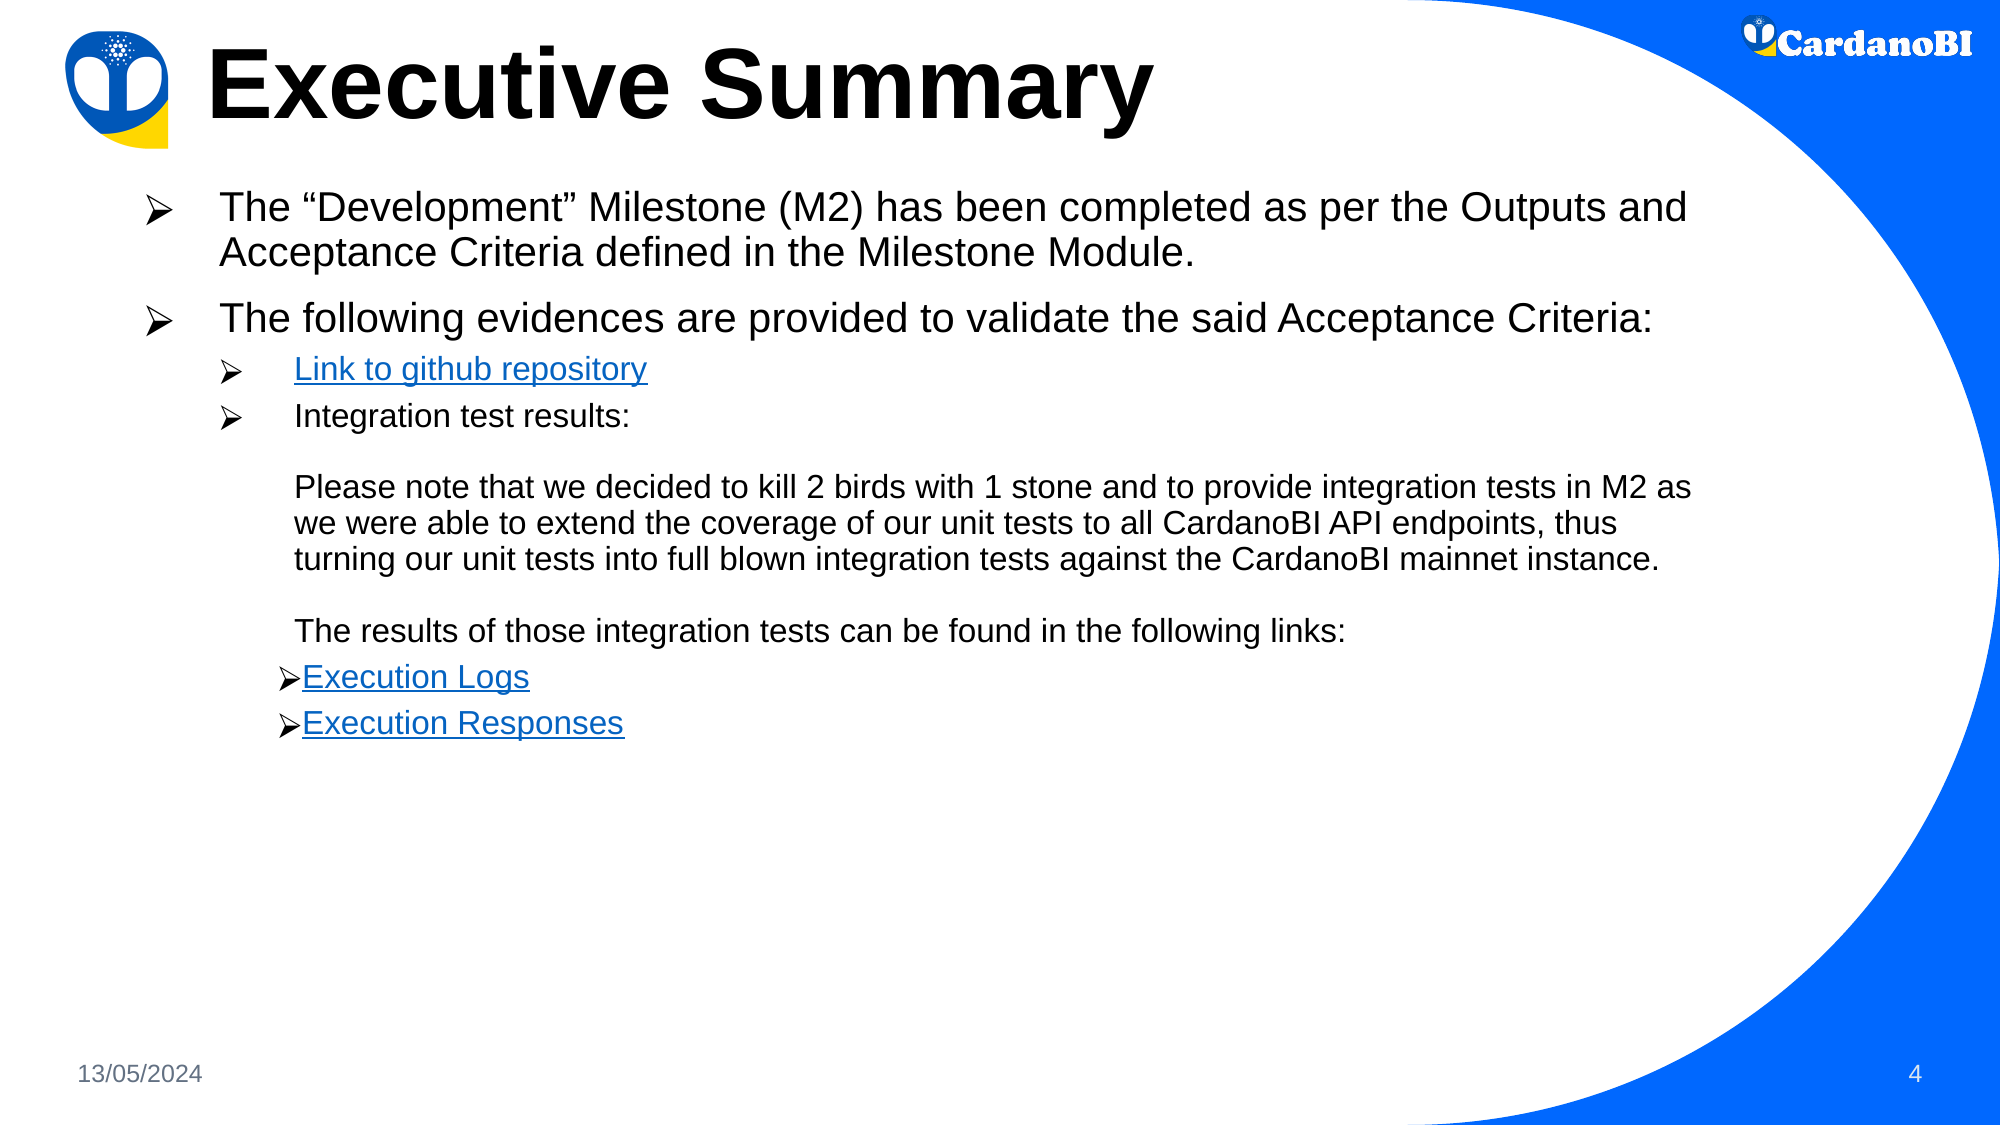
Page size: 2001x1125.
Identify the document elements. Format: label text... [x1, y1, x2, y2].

slide_number 1 [1665, 1042, 1938, 1103]
title Executive Summary [191, 31, 1796, 148]
picture [1741, 15, 1973, 65]
slide_number 13/05/2024 [62, 1042, 513, 1103]
picture [27, 0, 206, 190]
list The “Development” Milestone (M2) has been completed as per the Outputs and Acceptance Criteria defined in the Milestone Module. The following evidences are provided to validate the said Acceptance Criteria: Link to github repository Integration test results: Please note that we decided to kill 2 birds with 1 stone and to provide integration tests in M2 as we were able to extend the coverage of our unit tests to all CardanoBI API endpoints, thus turning our unit tests into full blown integration tests against the CardanoBI mainnet instance. The results of those integration tests can be found in the following links: Execution Logs Execution Responses [129, 178, 1734, 924]
